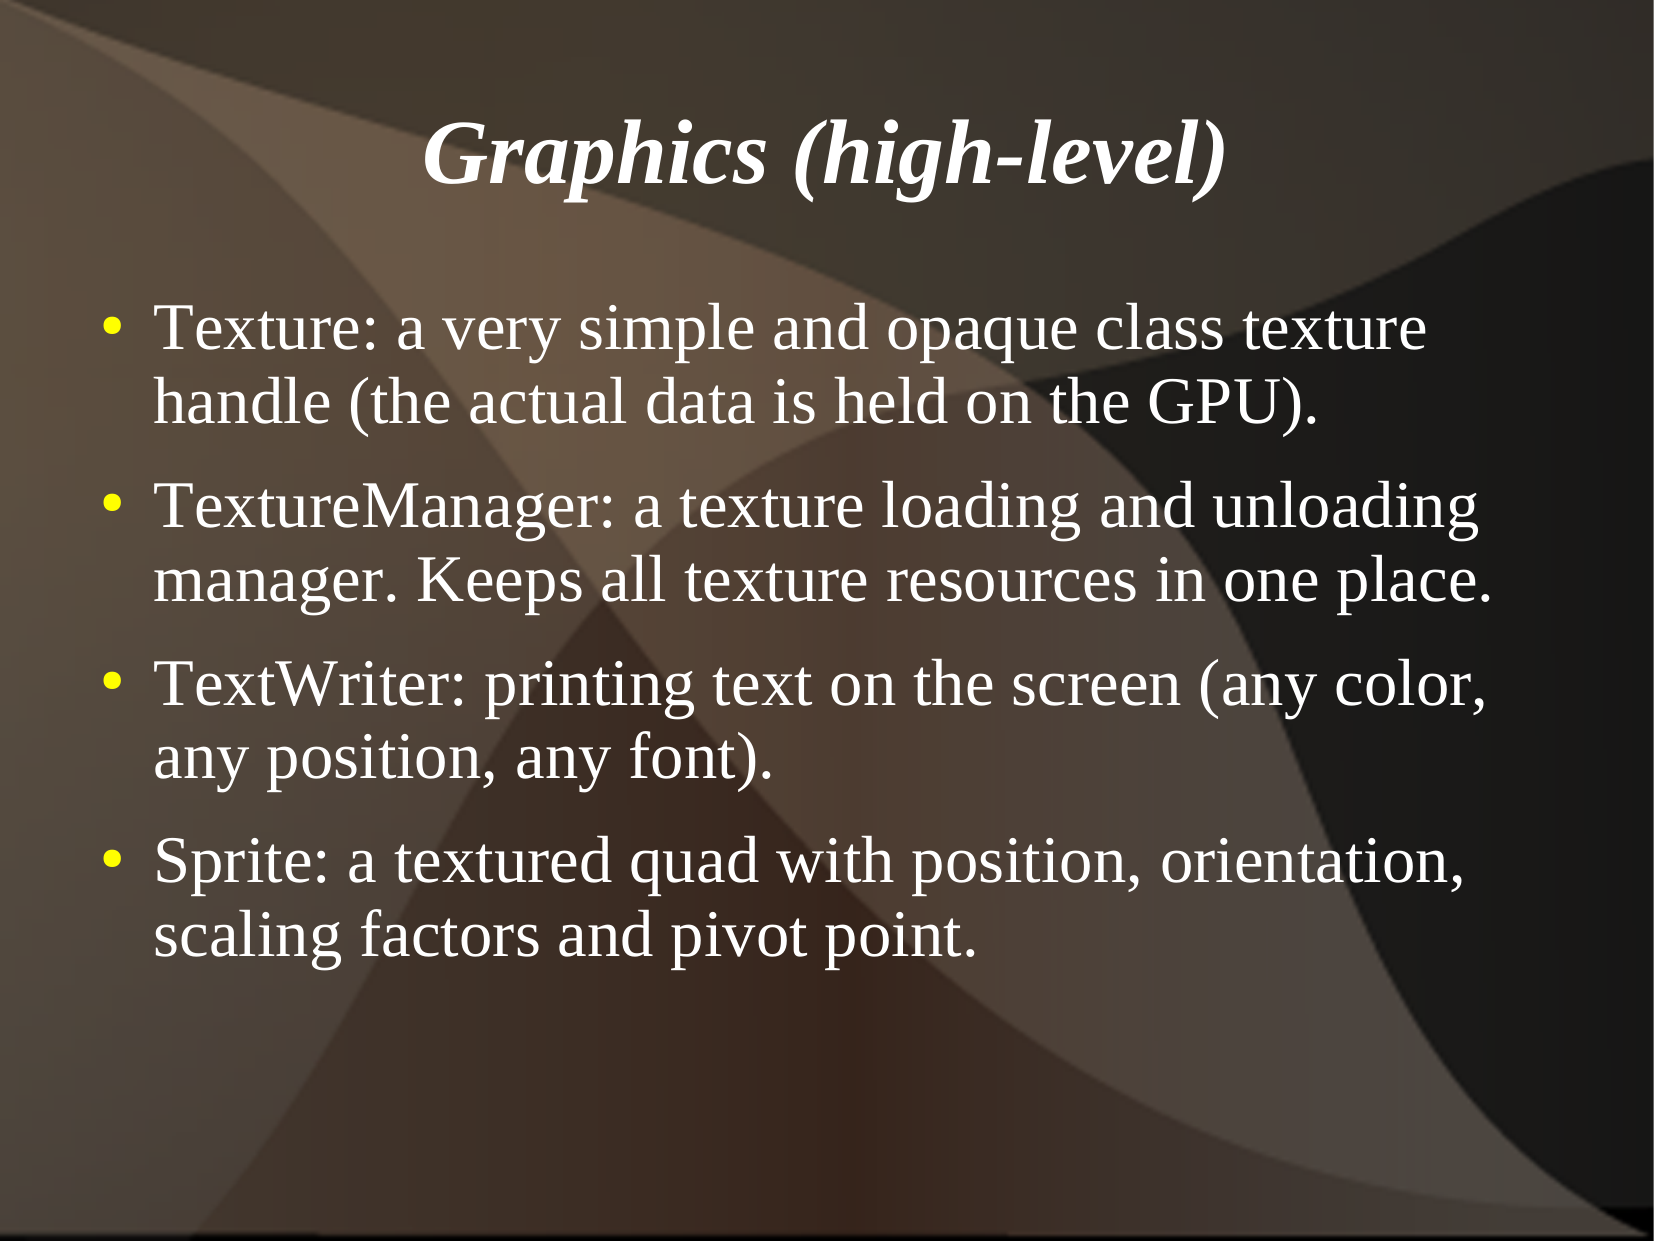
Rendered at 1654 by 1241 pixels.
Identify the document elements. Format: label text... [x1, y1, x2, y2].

title Graphics (high-level) [82, 49, 1571, 257]
list Texture: a very simple and opaque class texture handle (the actual data is held on the GPU). TextureManager: a texture loading and unloading manager. Keeps all texture resources in one place. TextWriter: printing text on the screen (any color, any position, any font). Sprite: a textured quad with position, orientation, scaling factors and pivot point. [82, 290, 1571, 1010]
picture [0, 0, 1654, 1241]
